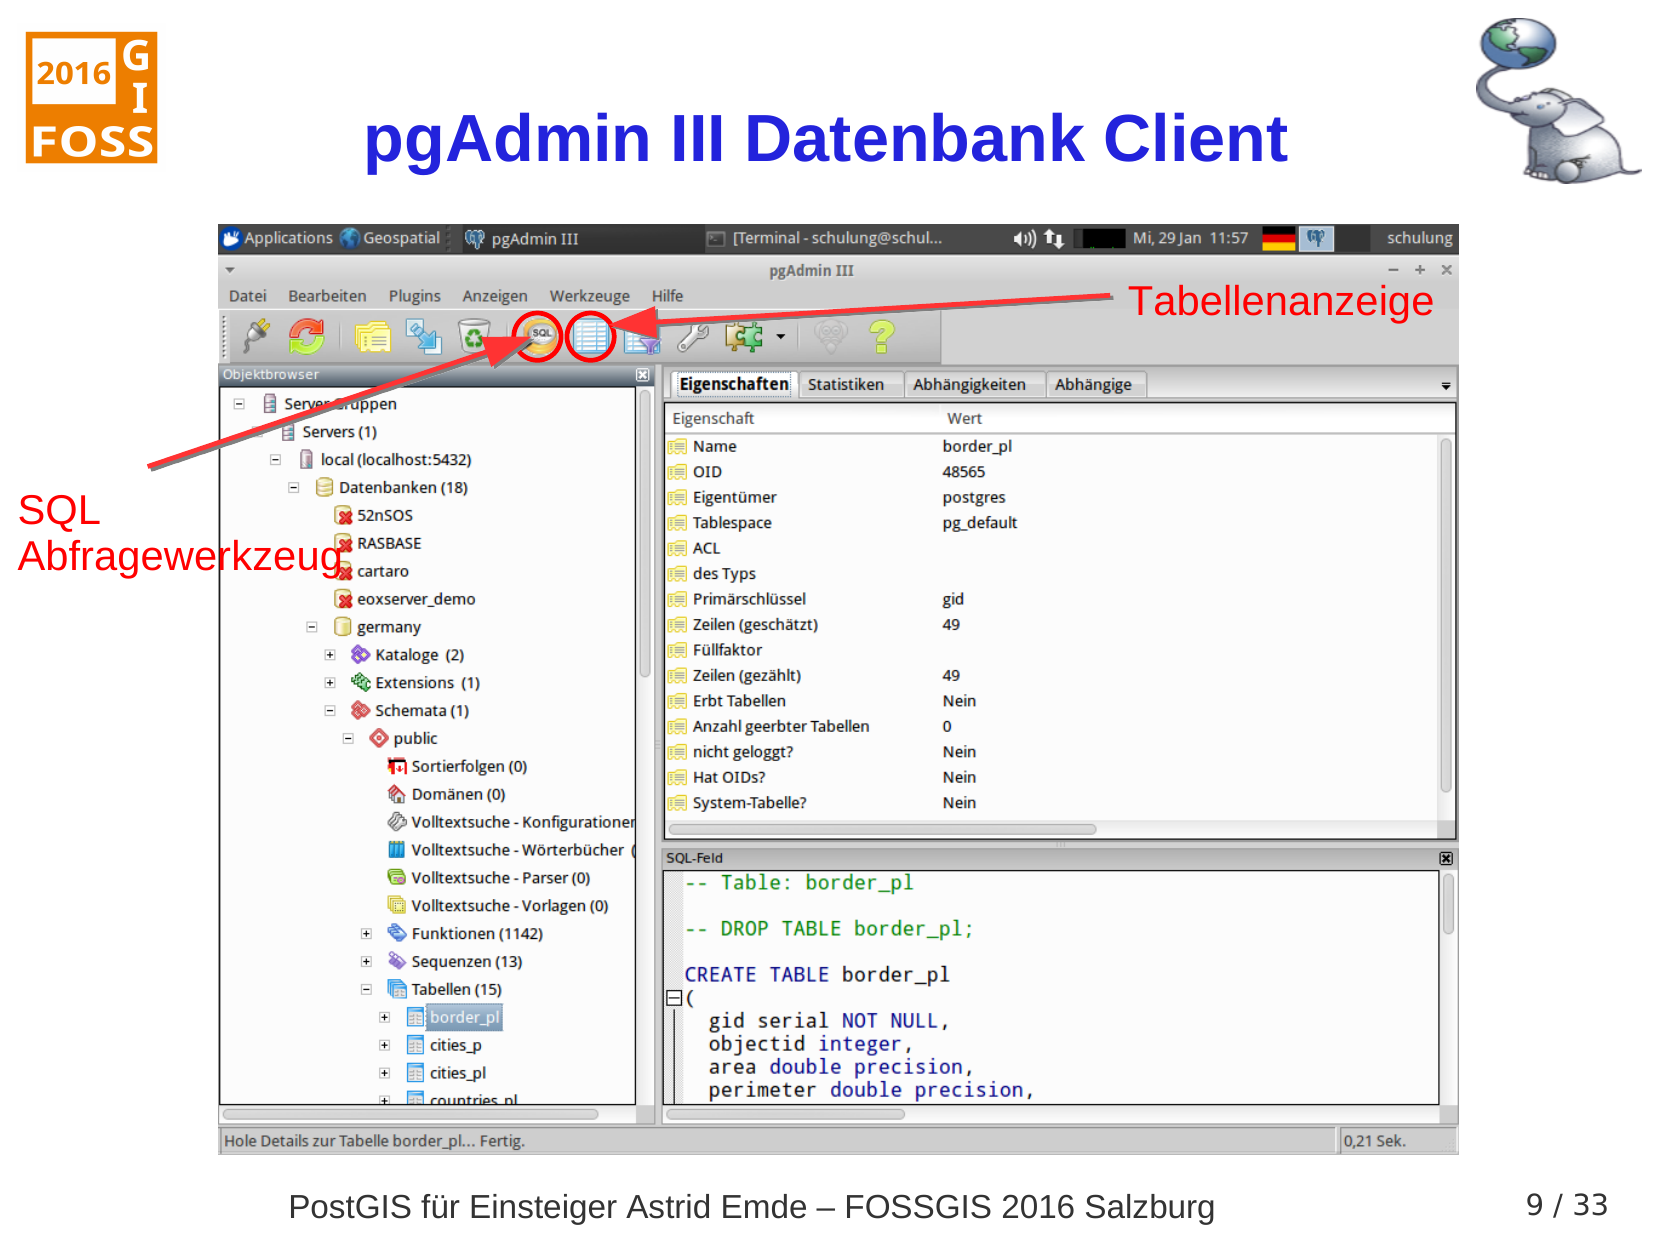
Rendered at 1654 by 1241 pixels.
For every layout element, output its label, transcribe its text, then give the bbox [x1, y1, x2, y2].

picture [17, 23, 166, 172]
picture [1476, 18, 1642, 184]
picture [570, 316, 611, 357]
text_box Tabellenanzeige [1127, 277, 1435, 330]
picture [218, 224, 1459, 1155]
title pgAdmin III Datenbank Client [88, 64, 1565, 213]
picture [517, 316, 558, 357]
text_box SQL Abfragewerkzeug [17, 486, 443, 621]
